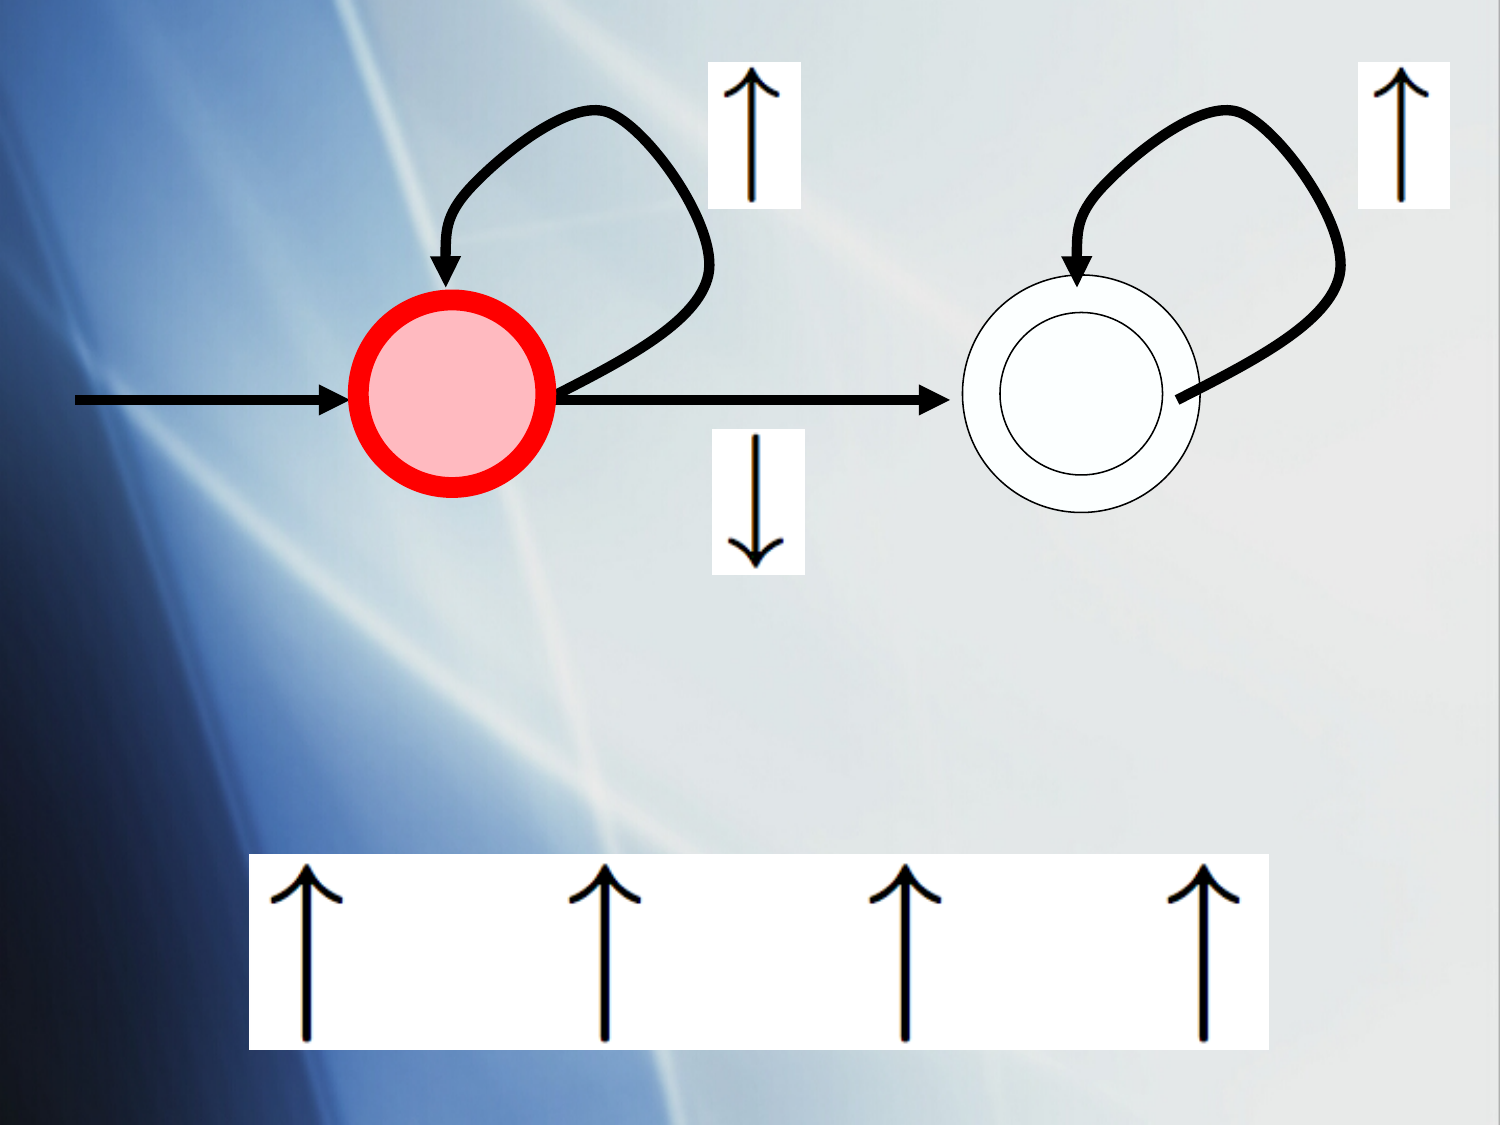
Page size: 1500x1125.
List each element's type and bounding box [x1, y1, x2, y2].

text_box [358, 299, 546, 488]
picture [0, 0, 1500, 1125]
text_box [962, 275, 1201, 513]
